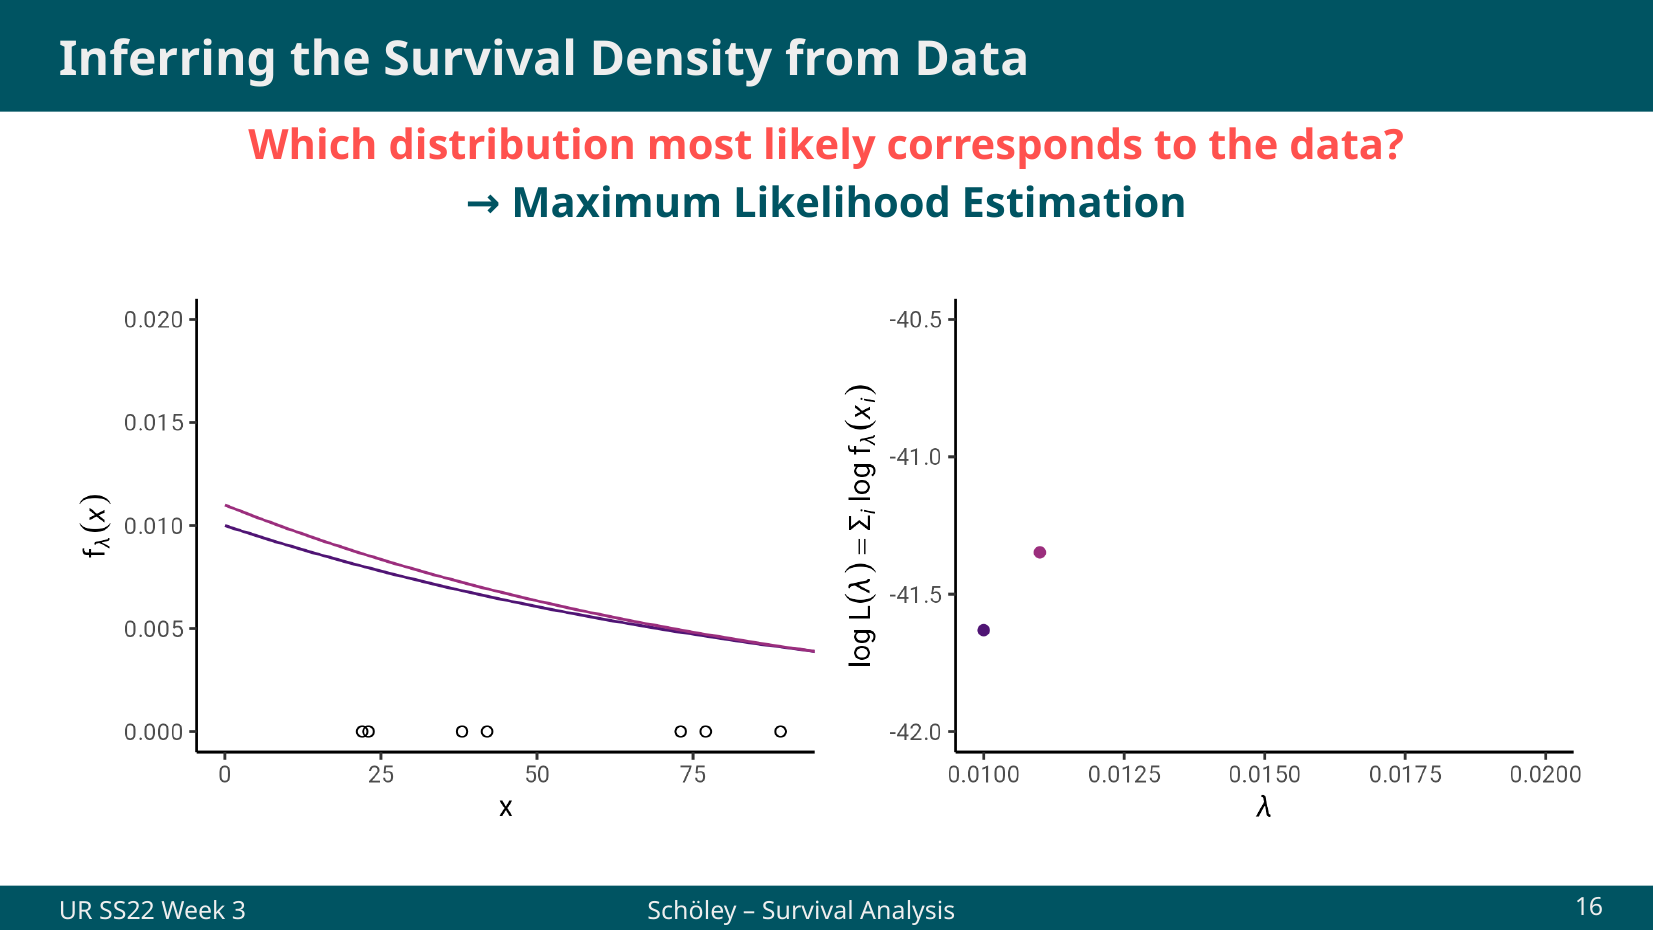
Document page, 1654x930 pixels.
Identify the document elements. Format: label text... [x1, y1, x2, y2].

title Inferring the Survival Density from Data [58, 0, 1594, 107]
picture [49, 269, 1603, 852]
text_box Which distribution most likely corresponds to the data? → Maximum Likelihood Estimation [19, 107, 1634, 310]
